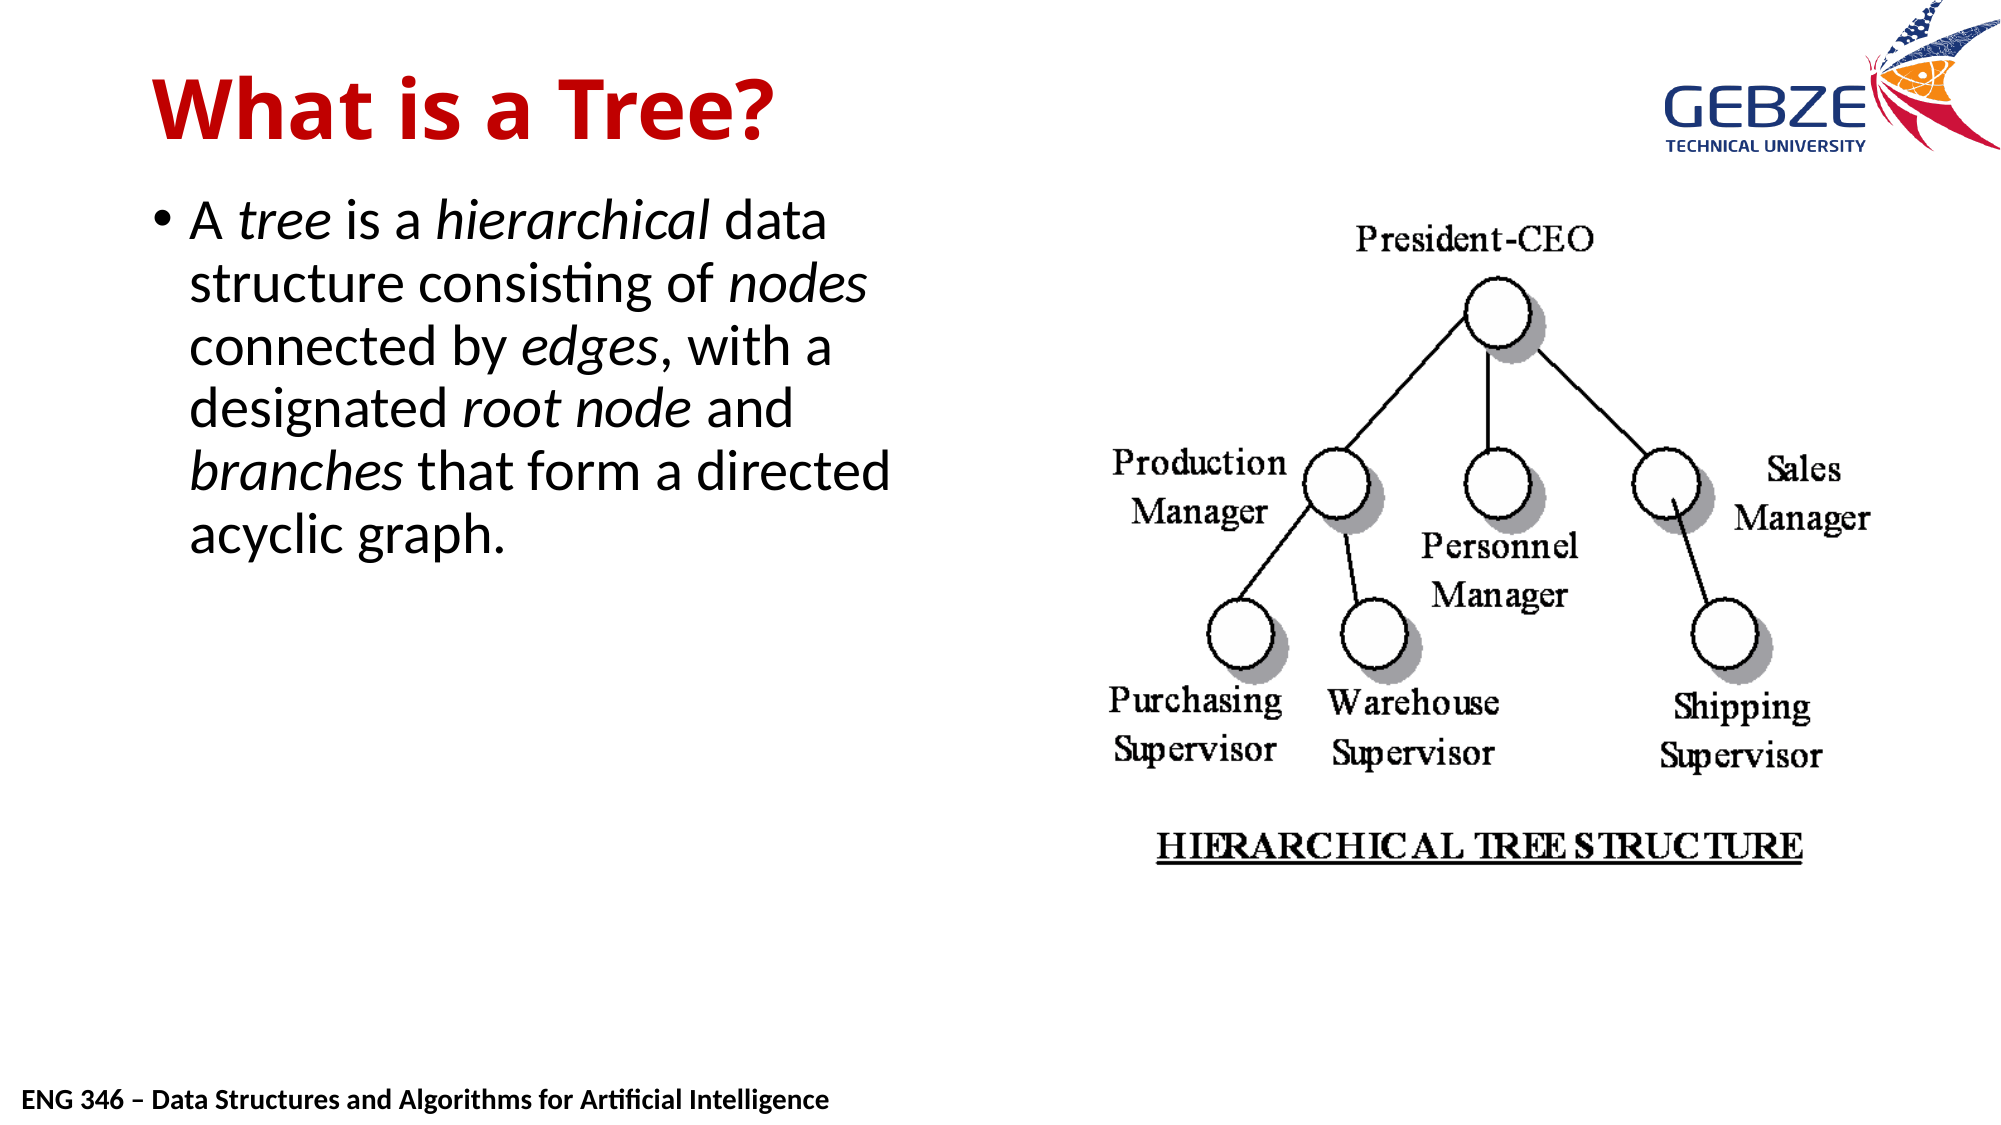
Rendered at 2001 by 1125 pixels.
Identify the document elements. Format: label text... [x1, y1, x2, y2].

list A tree is a hierarchical data structure consisting of nodes connected by edges, with a designated root node and branches that form a directed acyclic graph. [137, 181, 1014, 1014]
picture [1665, 0, 2001, 152]
picture [1089, 195, 1896, 883]
title What is a Tree? [137, 59, 1863, 166]
